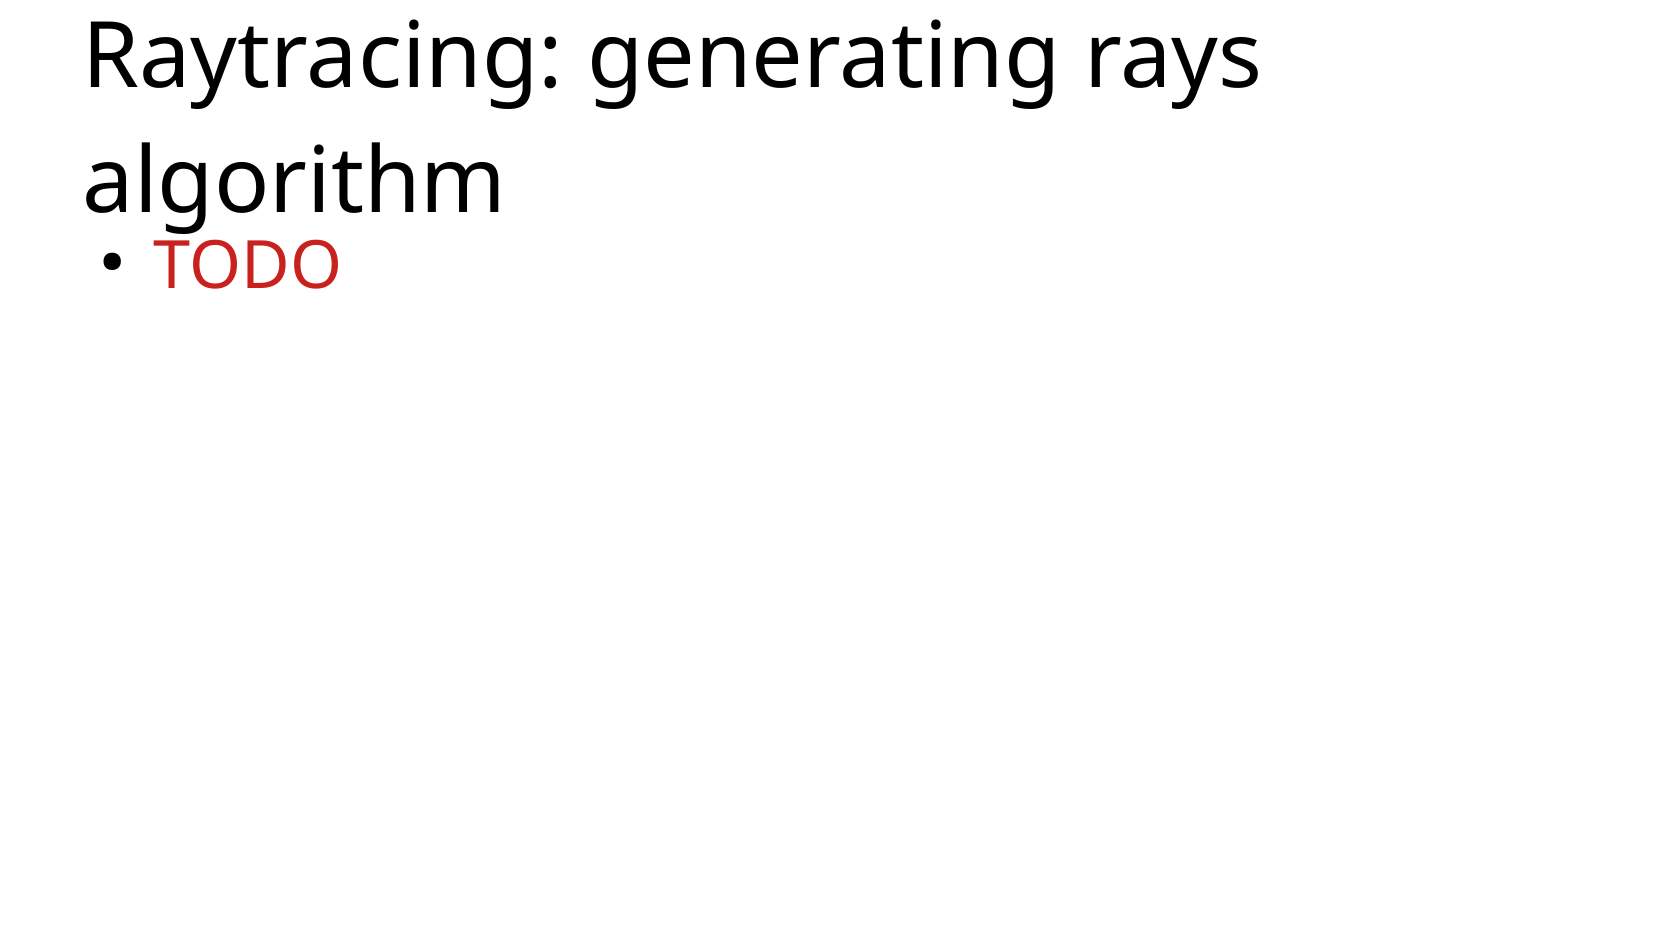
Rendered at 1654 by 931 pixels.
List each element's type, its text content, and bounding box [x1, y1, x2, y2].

title Raytracing: generating rays algorithm [82, 37, 1571, 193]
list TODO [82, 217, 1571, 758]
